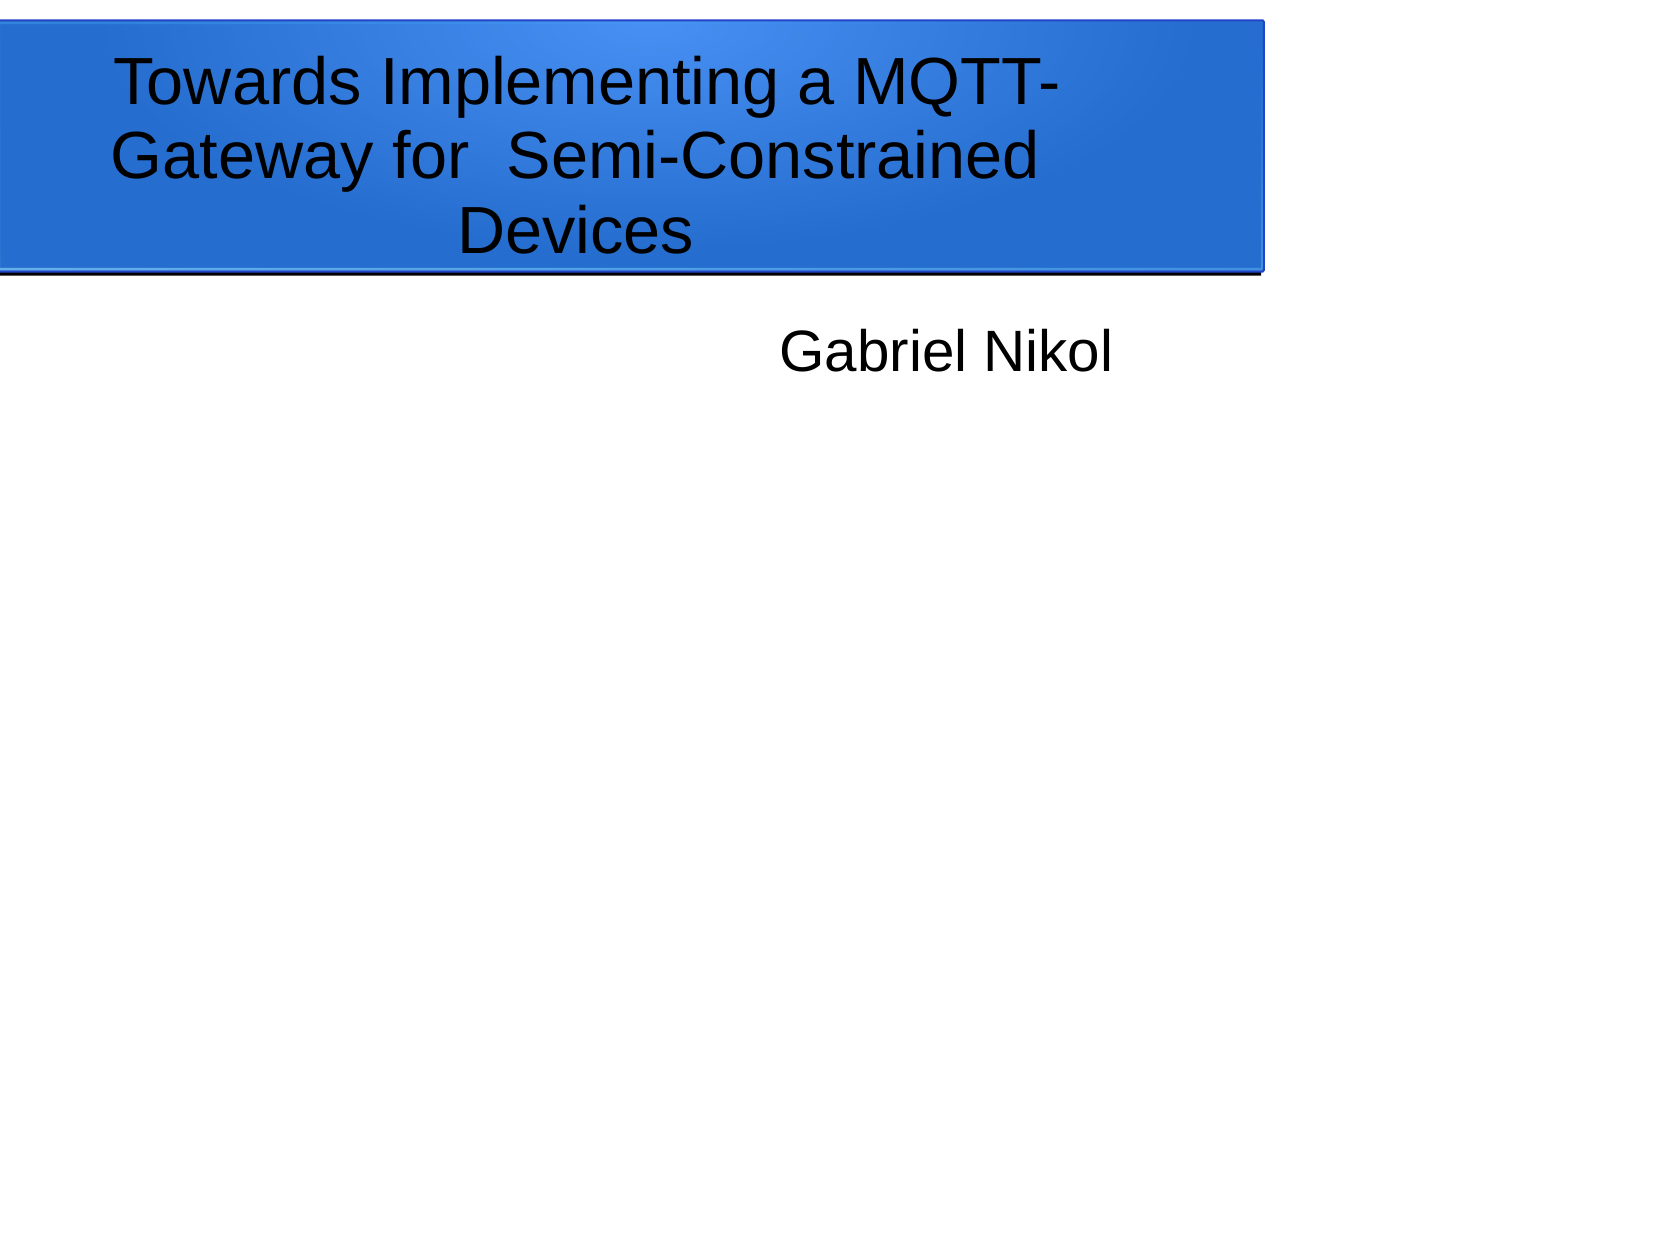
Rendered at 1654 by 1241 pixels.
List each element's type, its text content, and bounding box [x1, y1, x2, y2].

title Gabriel Nikol [779, 248, 1654, 456]
subtitle Towards Implementing a MQTT-Gateway for Semi-Constrained Devices [0, 0, 1152, 336]
